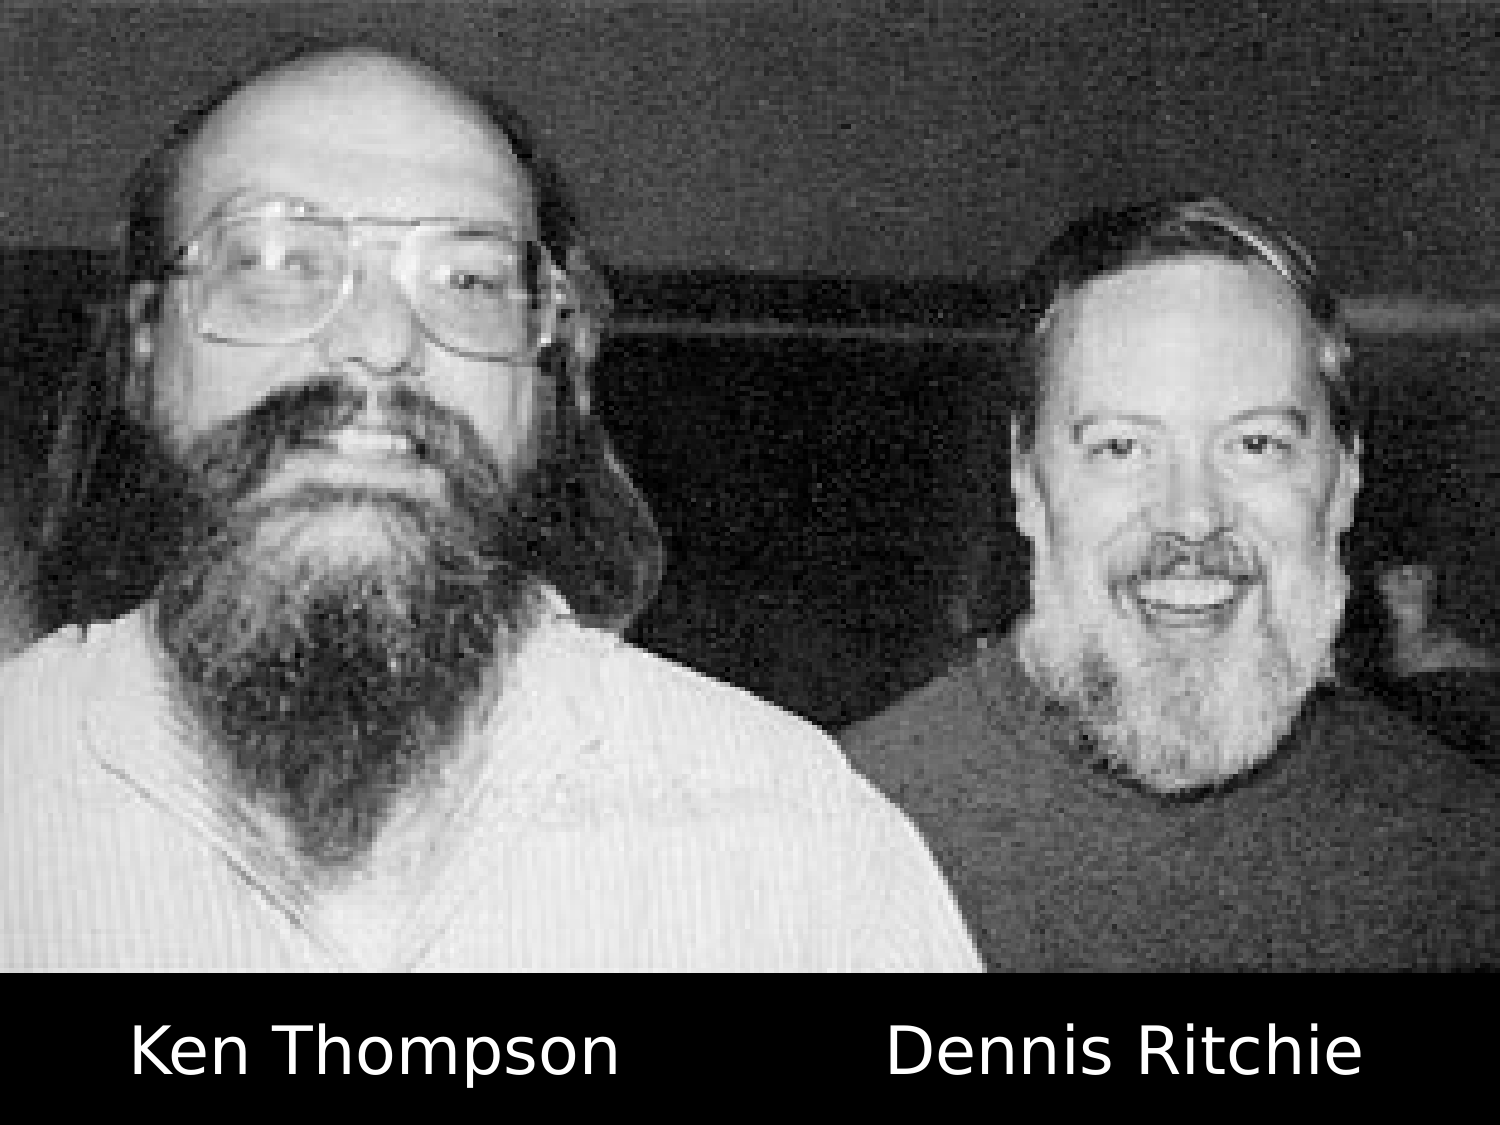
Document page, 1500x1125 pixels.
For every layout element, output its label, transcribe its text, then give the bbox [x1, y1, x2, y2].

text_box Ken Thompson [0, 1000, 749, 1096]
picture [0, 0, 1500, 973]
text_box Dennis Ritchie [749, 1000, 1500, 1096]
